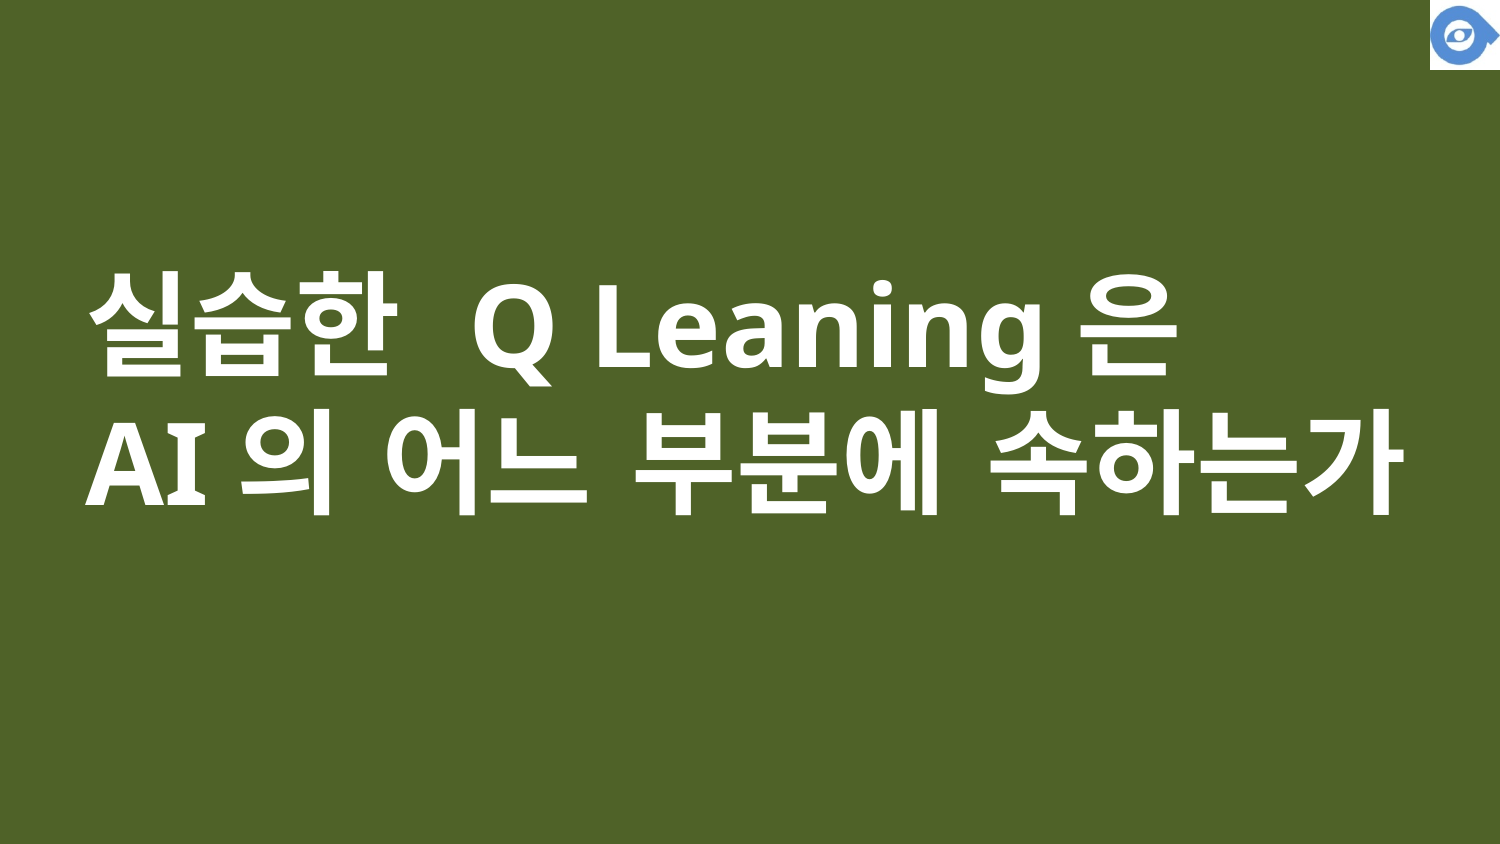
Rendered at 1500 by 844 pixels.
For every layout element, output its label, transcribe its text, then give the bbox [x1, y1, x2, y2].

text_box 실습한 Q Leaning은 AI의 어느 부분에 속하는가 [70, 246, 1336, 621]
picture [1430, 0, 1500, 70]
